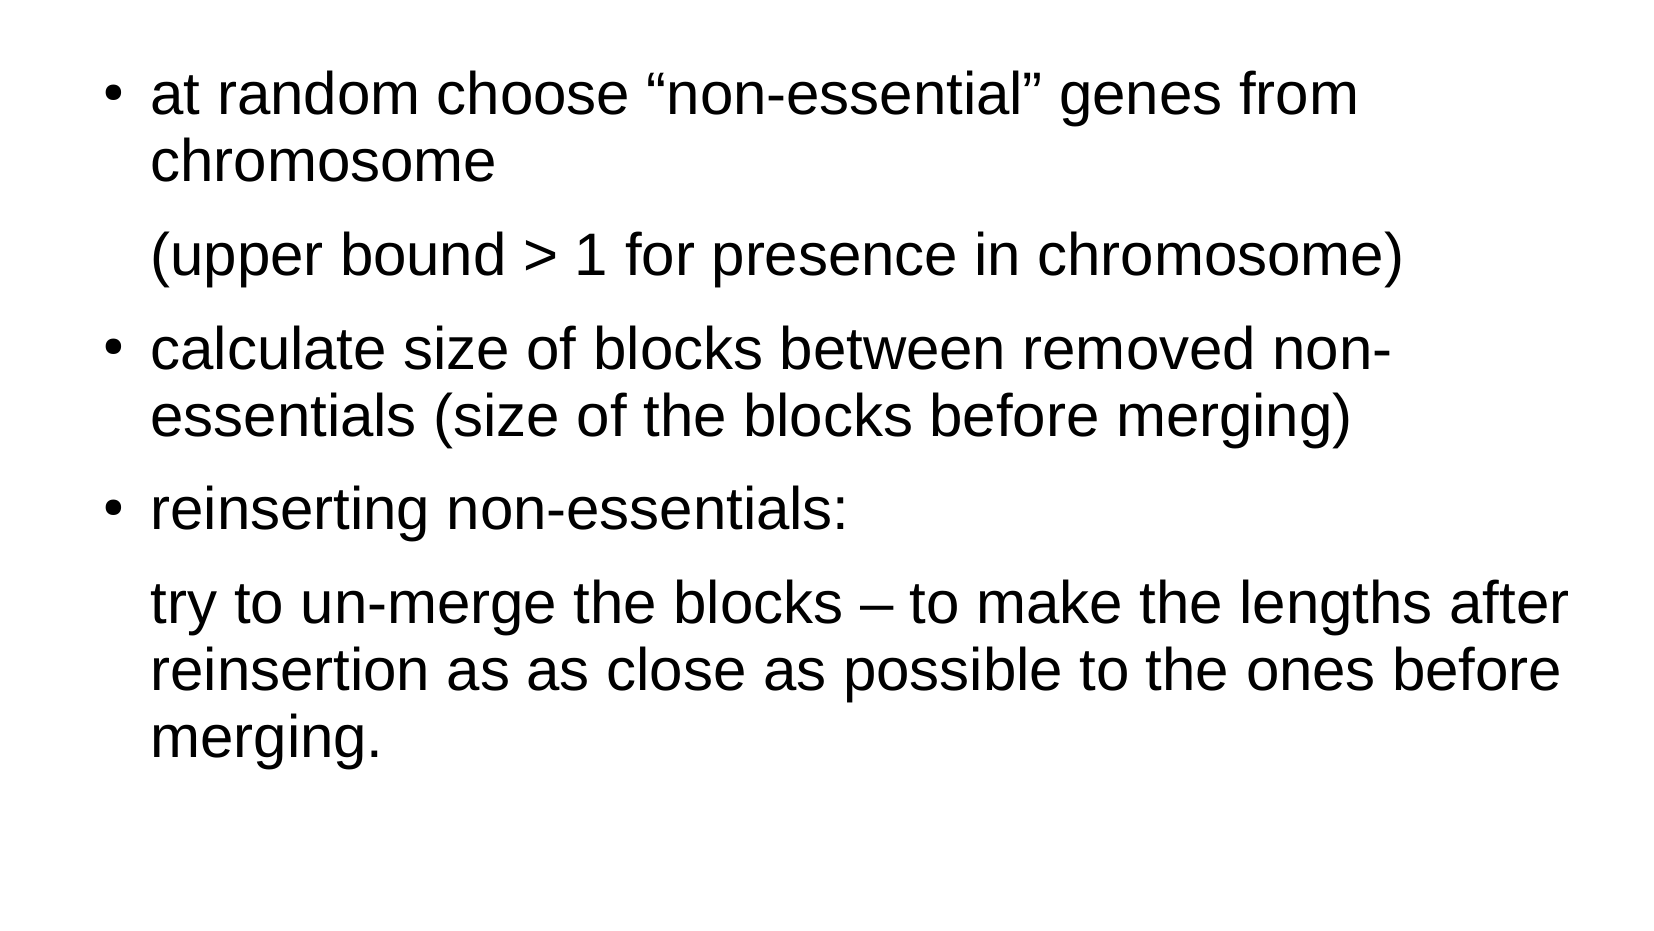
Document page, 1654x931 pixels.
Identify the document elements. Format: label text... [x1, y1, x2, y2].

list at random choose “non-essential” genes from chromosome (upper bound > 1 for presence in chromosome) calculate size of blocks between removed non-essentials (size of the blocks before merging) reinserting non-essentials: try to un-merge the blocks – to make the lengths after reinsertion as as close as possible to the ones before merging. [86, 60, 1576, 871]
